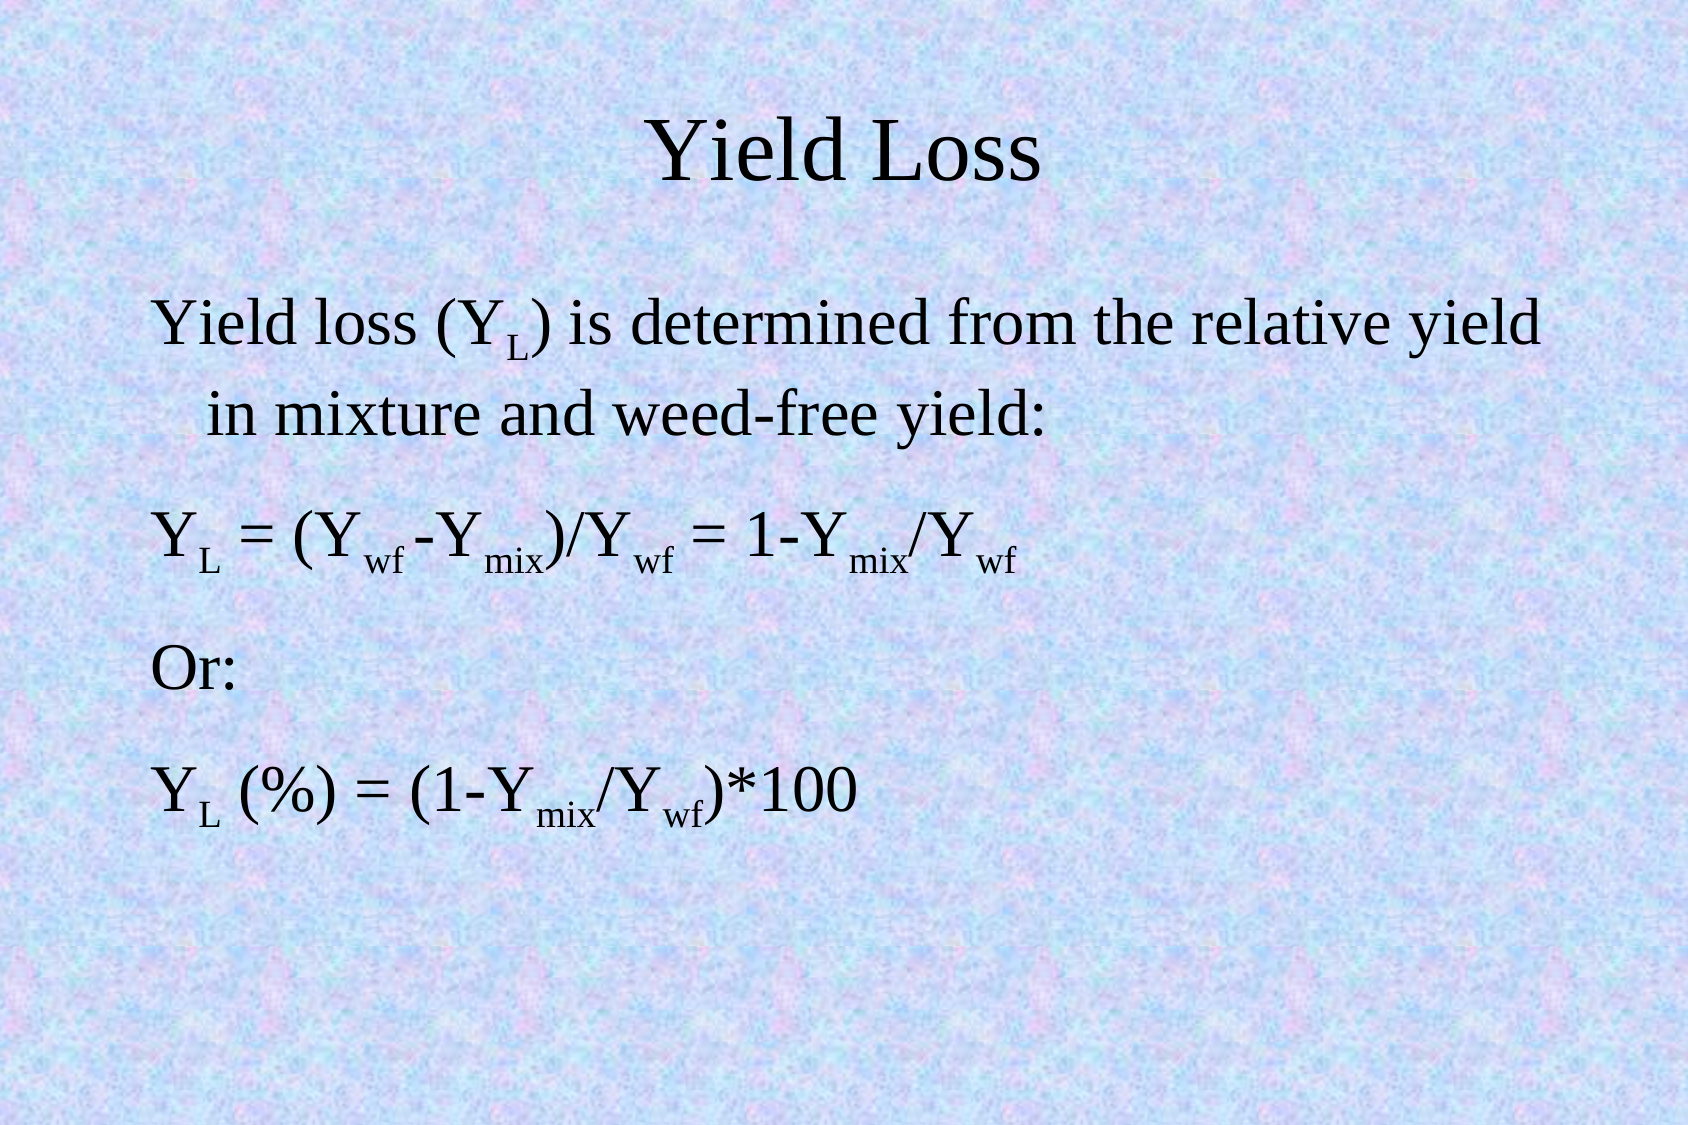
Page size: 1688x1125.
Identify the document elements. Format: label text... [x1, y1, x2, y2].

title Yield Loss [126, 49, 1561, 238]
list Yield loss (YL) is determined from the relative yield in mixture and weed-free yield: YL = (Ywf -Ymix)/Ywf = 1-Ymix/Ywf Or: YL (%) = (1-Ymix/Ywf)*100 [135, 270, 1570, 983]
picture [0, 0, 1688, 1125]
